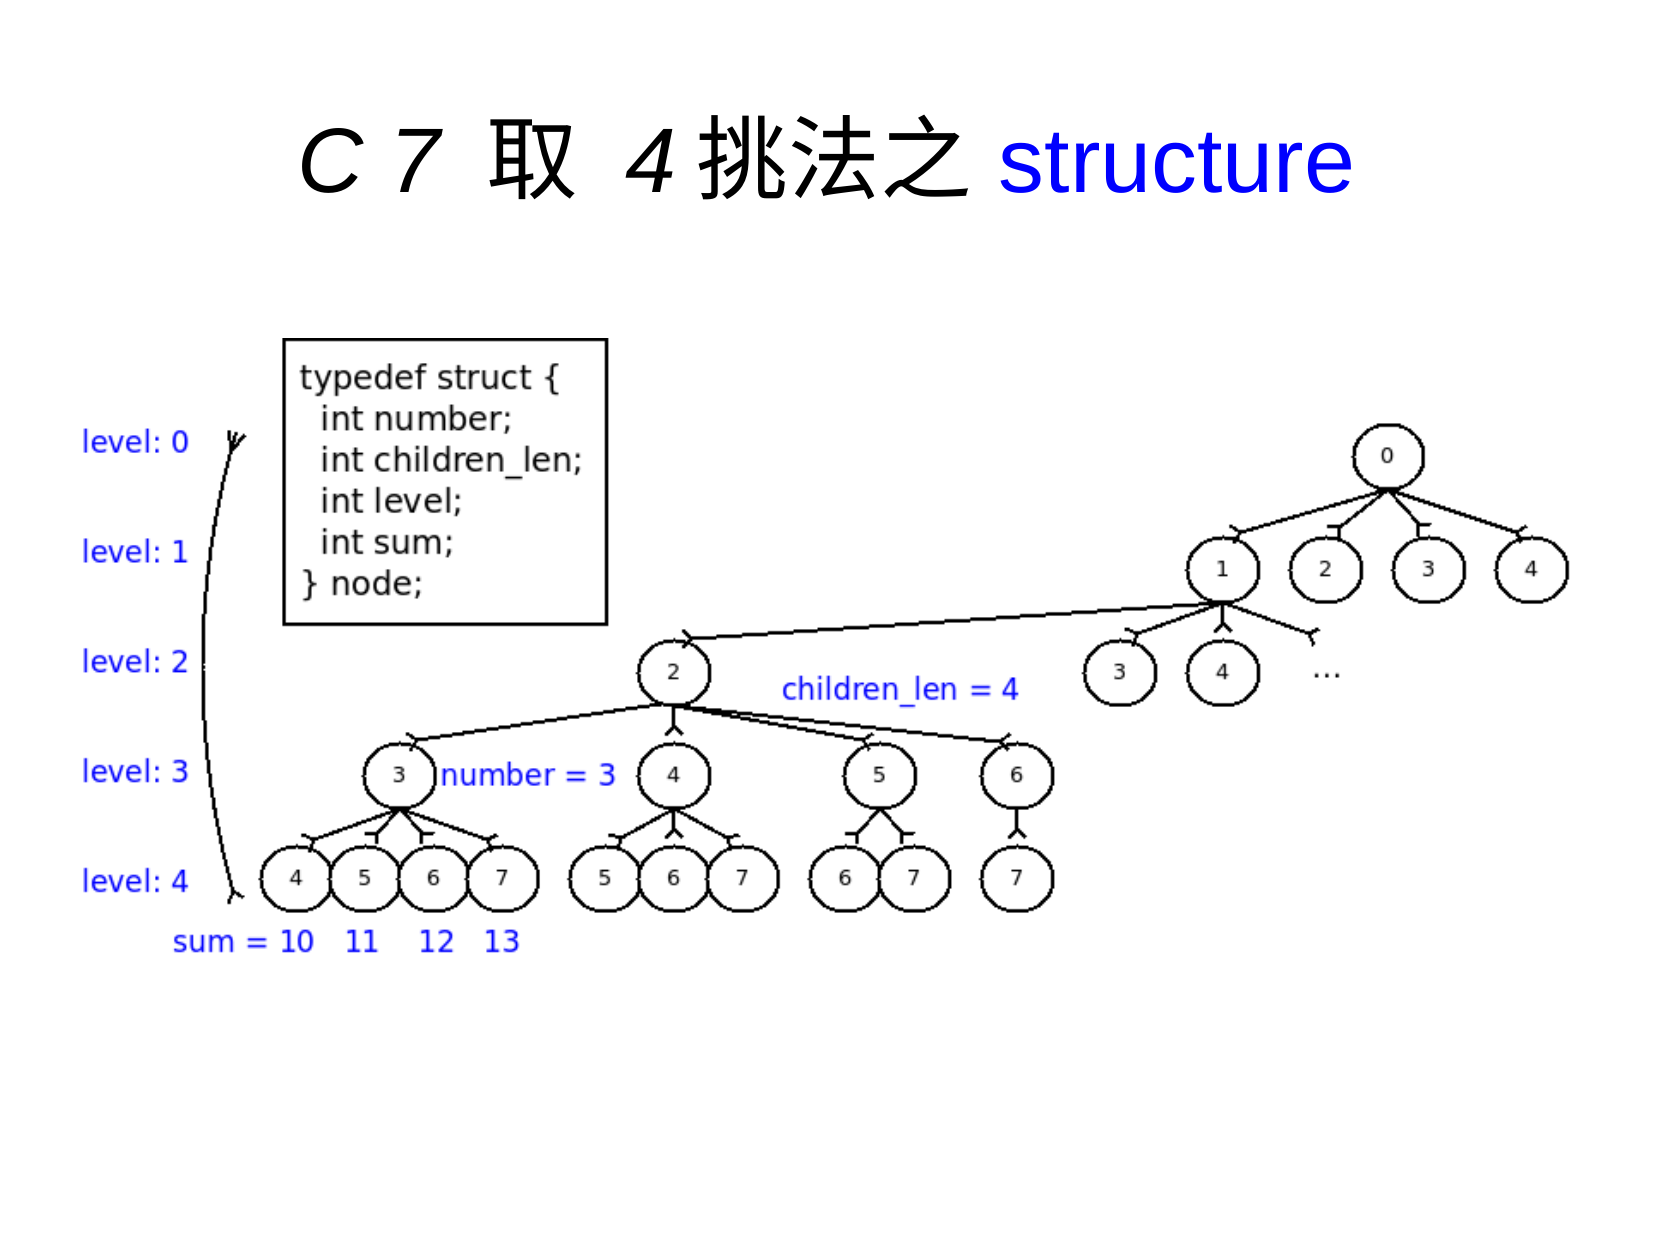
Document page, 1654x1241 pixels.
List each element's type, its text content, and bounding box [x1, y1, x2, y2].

title C 7 取 4挑法之structure [82, 49, 1571, 257]
picture [82, 338, 1571, 961]
